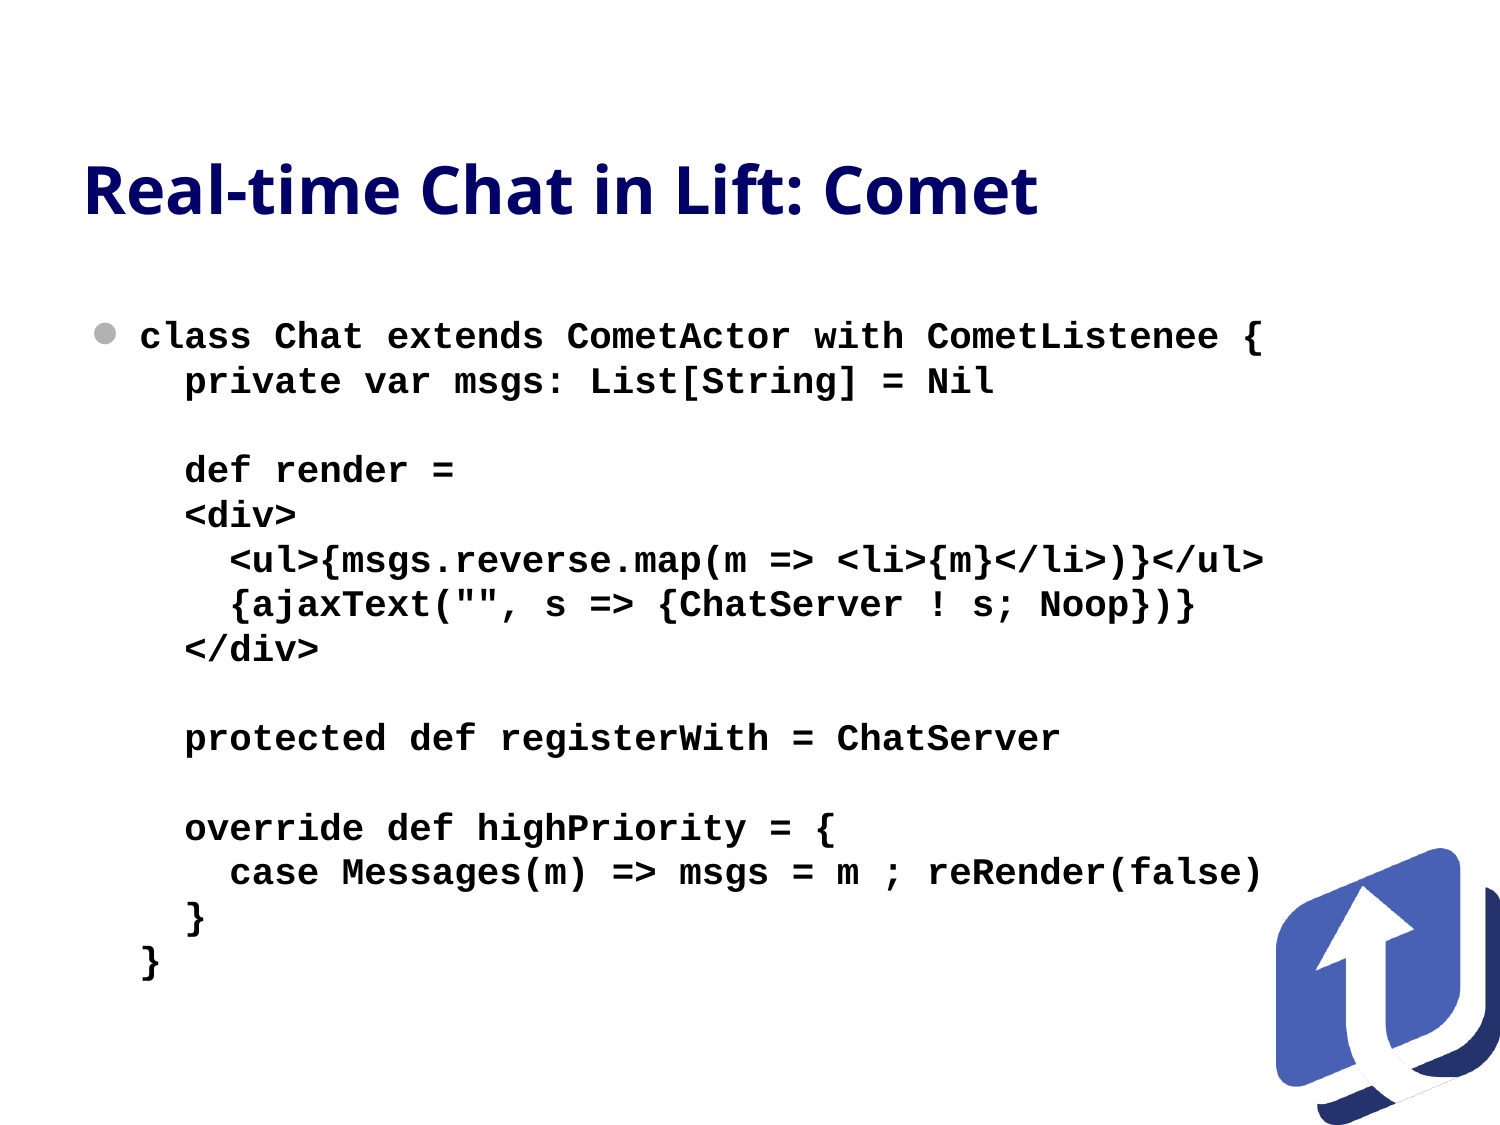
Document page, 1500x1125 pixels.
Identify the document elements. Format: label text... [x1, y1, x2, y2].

list class Chat extends CometActor with CometListenee { private var msgs: List[String] = Nil def render = <div> <ul>{msgs.reverse.map(m => <li>{m}</li>)}</ul> {ajaxText("", s => {ChatServer ! s; Noop})} </div> protected def registerWith = ChatServer override def highPriority = { case Messages(m) => msgs = m ; reRender(false) } } [74, 307, 1273, 1085]
picture [1276, 848, 1500, 1125]
title Real-time Chat in Lift: Comet [74, 98, 1423, 242]
